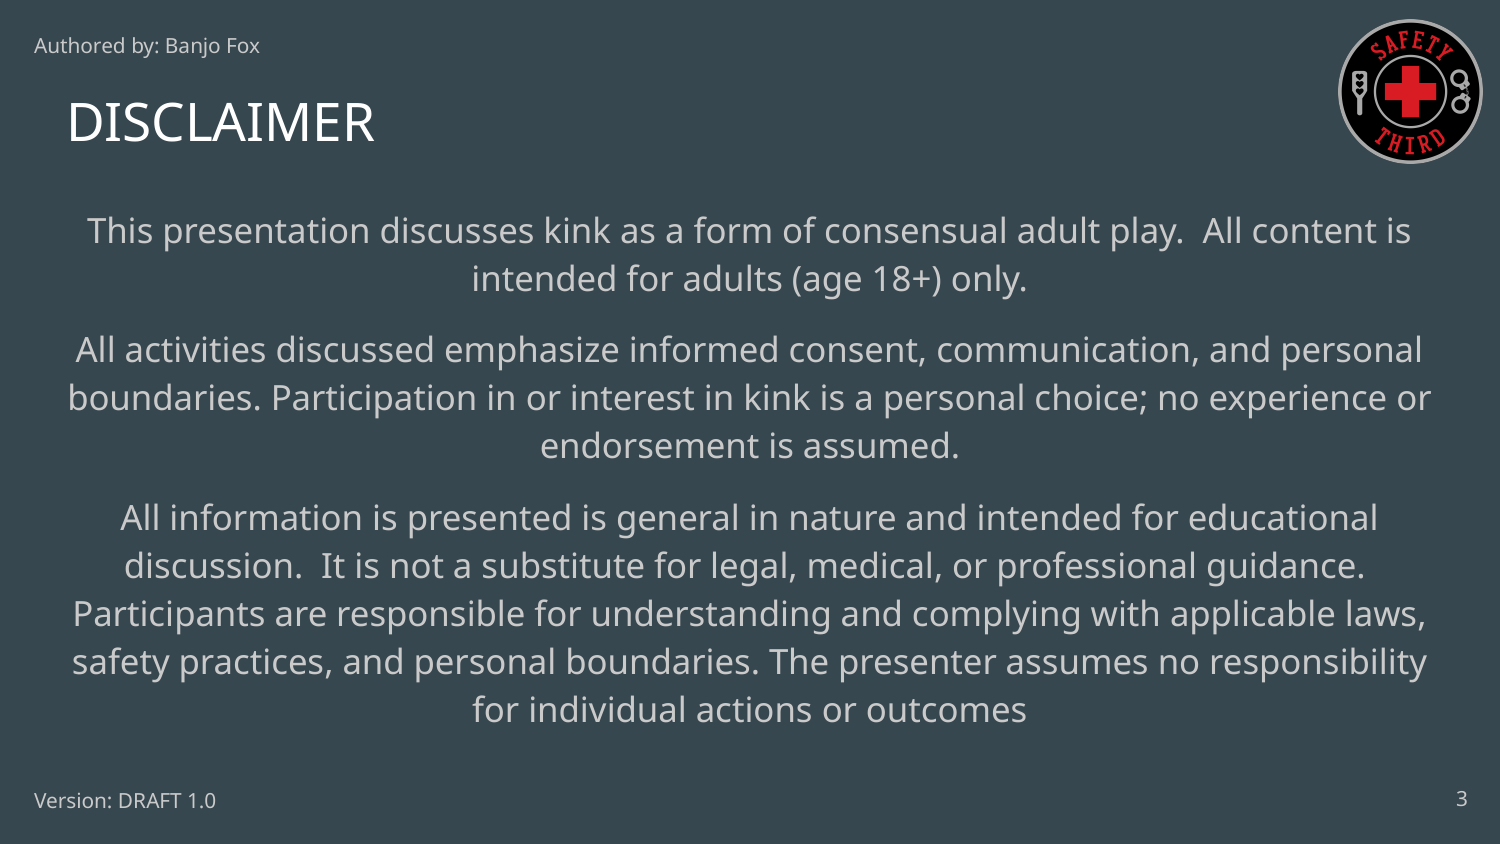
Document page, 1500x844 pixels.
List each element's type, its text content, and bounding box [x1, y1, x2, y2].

list This presentation discusses kink as a form of consensual adult play. All content is intended for adults (age 18+) only. All activities discussed emphasize informed consent, communication, and personal boundaries. Participation in or interest in kink is a personal choice; no experience or endorsement is assumed. All information is presented is general in nature and intended for educational discussion. It is not a substitute for legal, medical, or professional guidance. Participants are responsible for understanding and complying with applicable laws, safety practices, and personal boundaries. The presenter assumes no responsibility for individual actions or outcomes [51, 187, 1449, 748]
title DISCLAIMER [51, 72, 1319, 167]
picture [1338, 19, 1483, 164]
slide_number <number> [1392, 767, 1483, 833]
